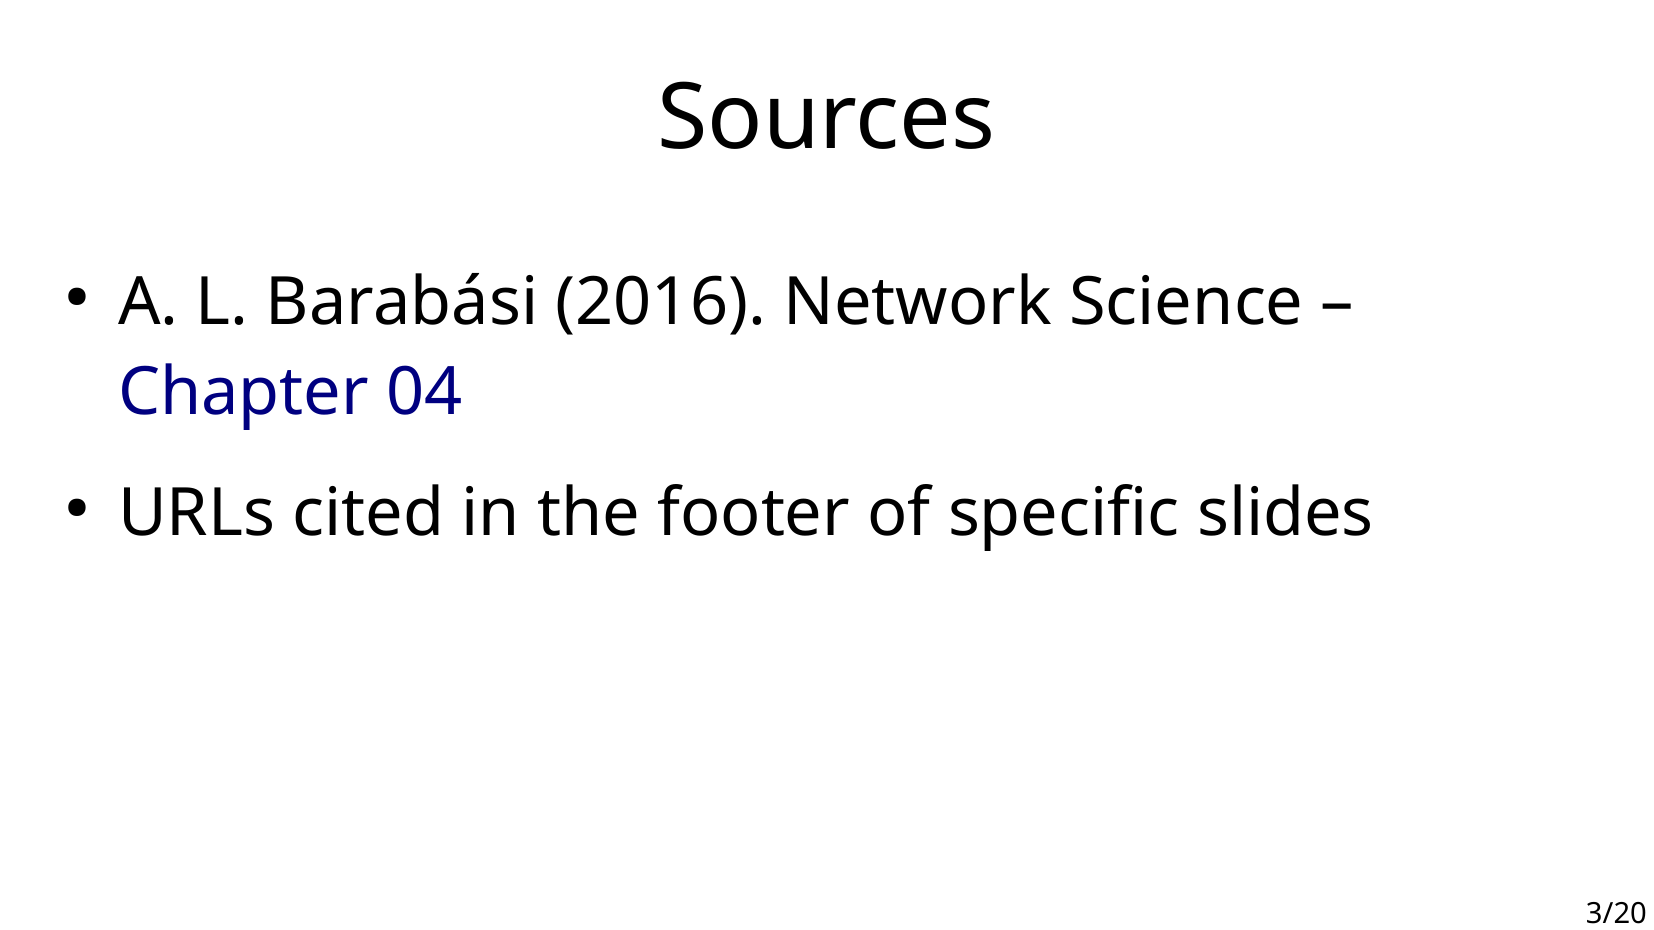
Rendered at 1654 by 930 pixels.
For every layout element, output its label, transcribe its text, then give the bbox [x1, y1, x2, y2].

title Sources [82, 1, 1571, 225]
list A. L. Barabási (2016). Network Science – Chapter 04 URLs cited in the footer of specific slides [47, 252, 1621, 793]
